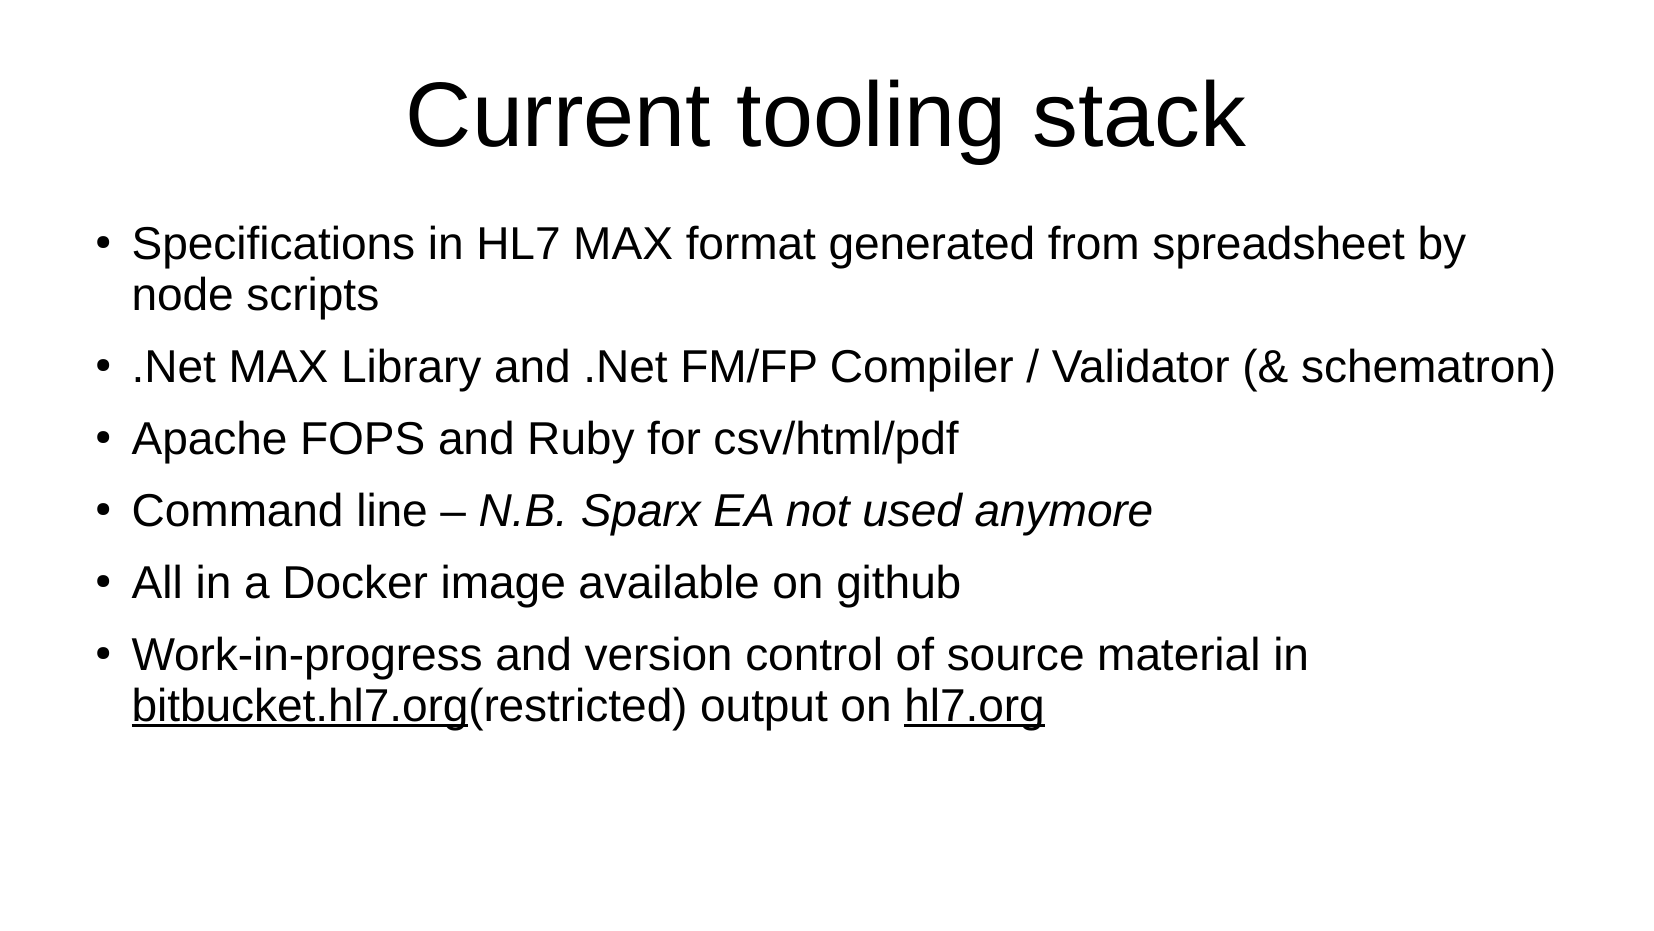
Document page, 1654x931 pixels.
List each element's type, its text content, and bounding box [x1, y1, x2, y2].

list Specifications in HL7 MAX format generated from spreadsheet by node scripts .Net MAX Library and .Net FM/FP Compiler / Validator (& schematron) Apache FOPS and Ruby for csv/html/pdf Command line – N.B. Sparx EA not used anymore All in a Docker image available on github Work-in-progress and version control of source material in bitbucket.hl7.org(restricted) output on hl7.org [82, 217, 1571, 758]
title Current tooling stack [82, 37, 1571, 193]
